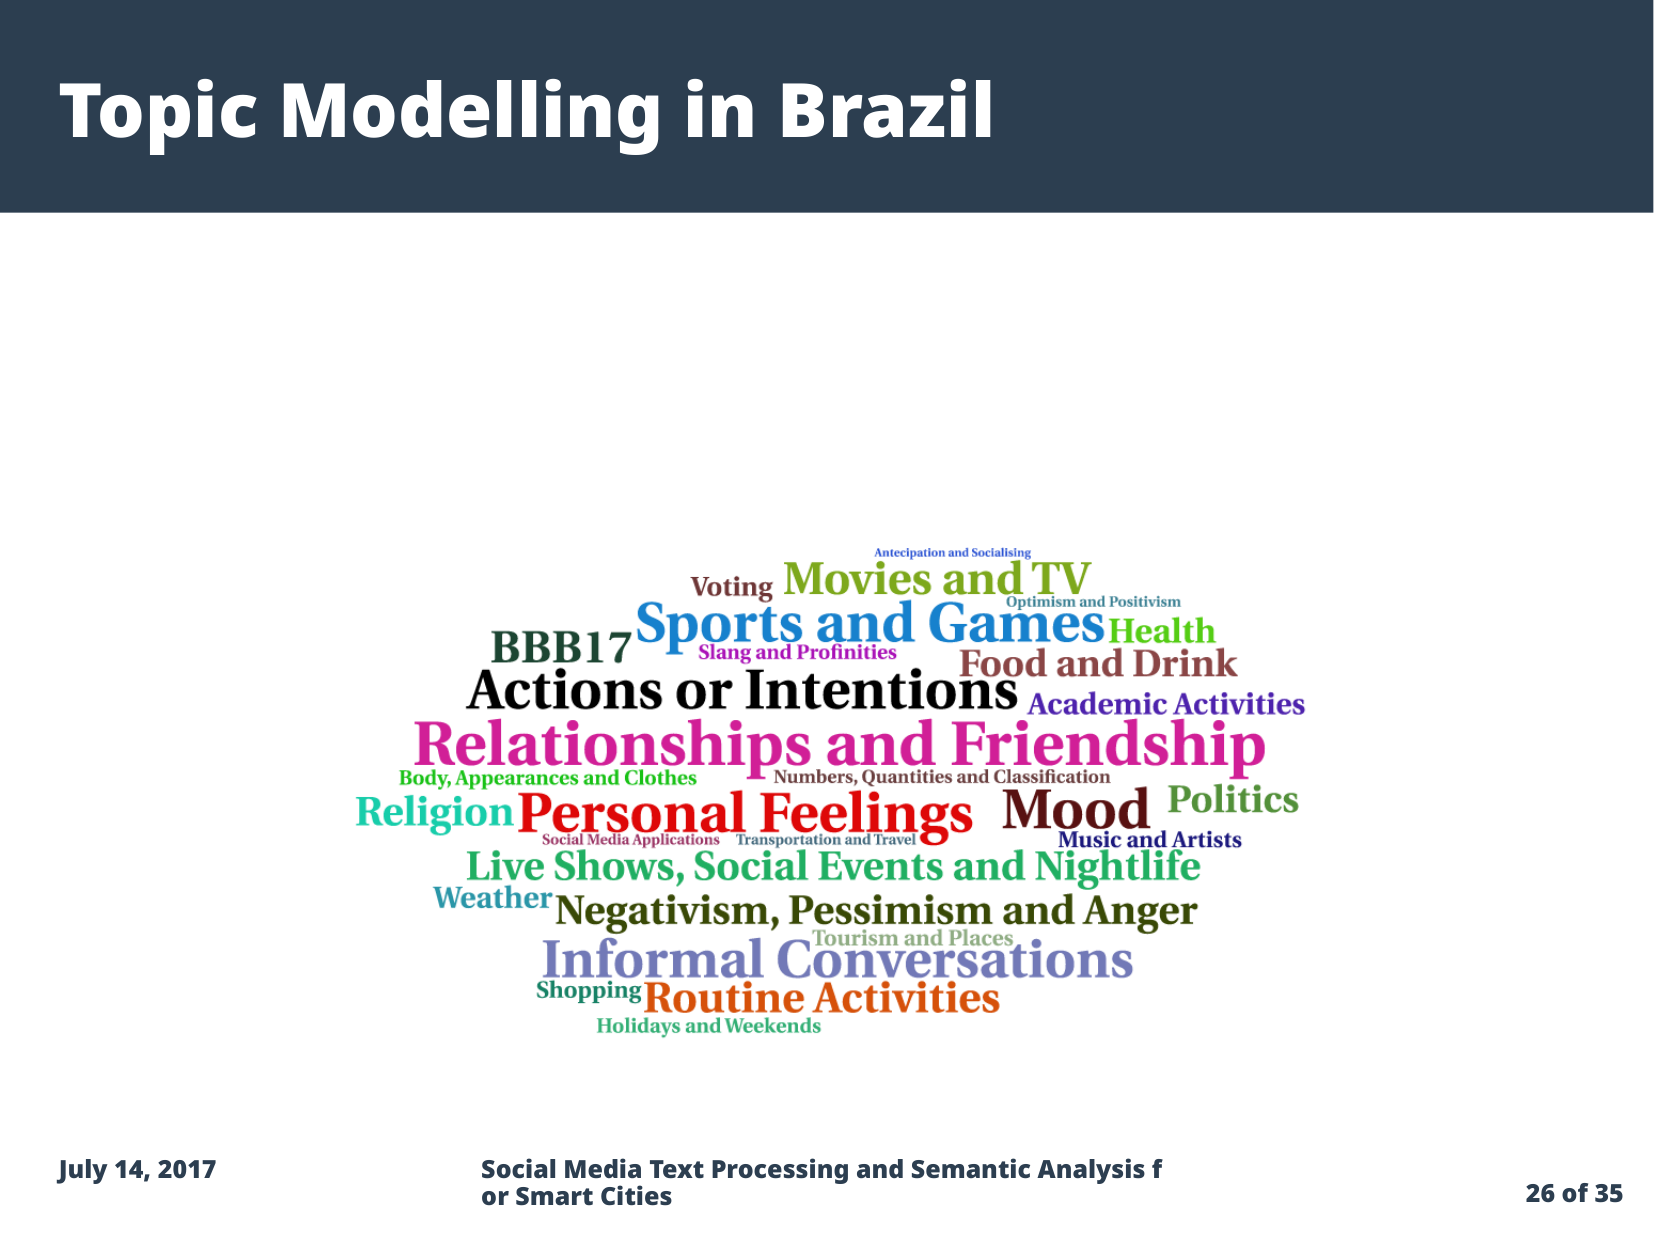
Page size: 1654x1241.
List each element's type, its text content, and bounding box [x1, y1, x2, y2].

title Topic Modelling in Brazil [59, 29, 1595, 187]
picture [295, 530, 1364, 1063]
